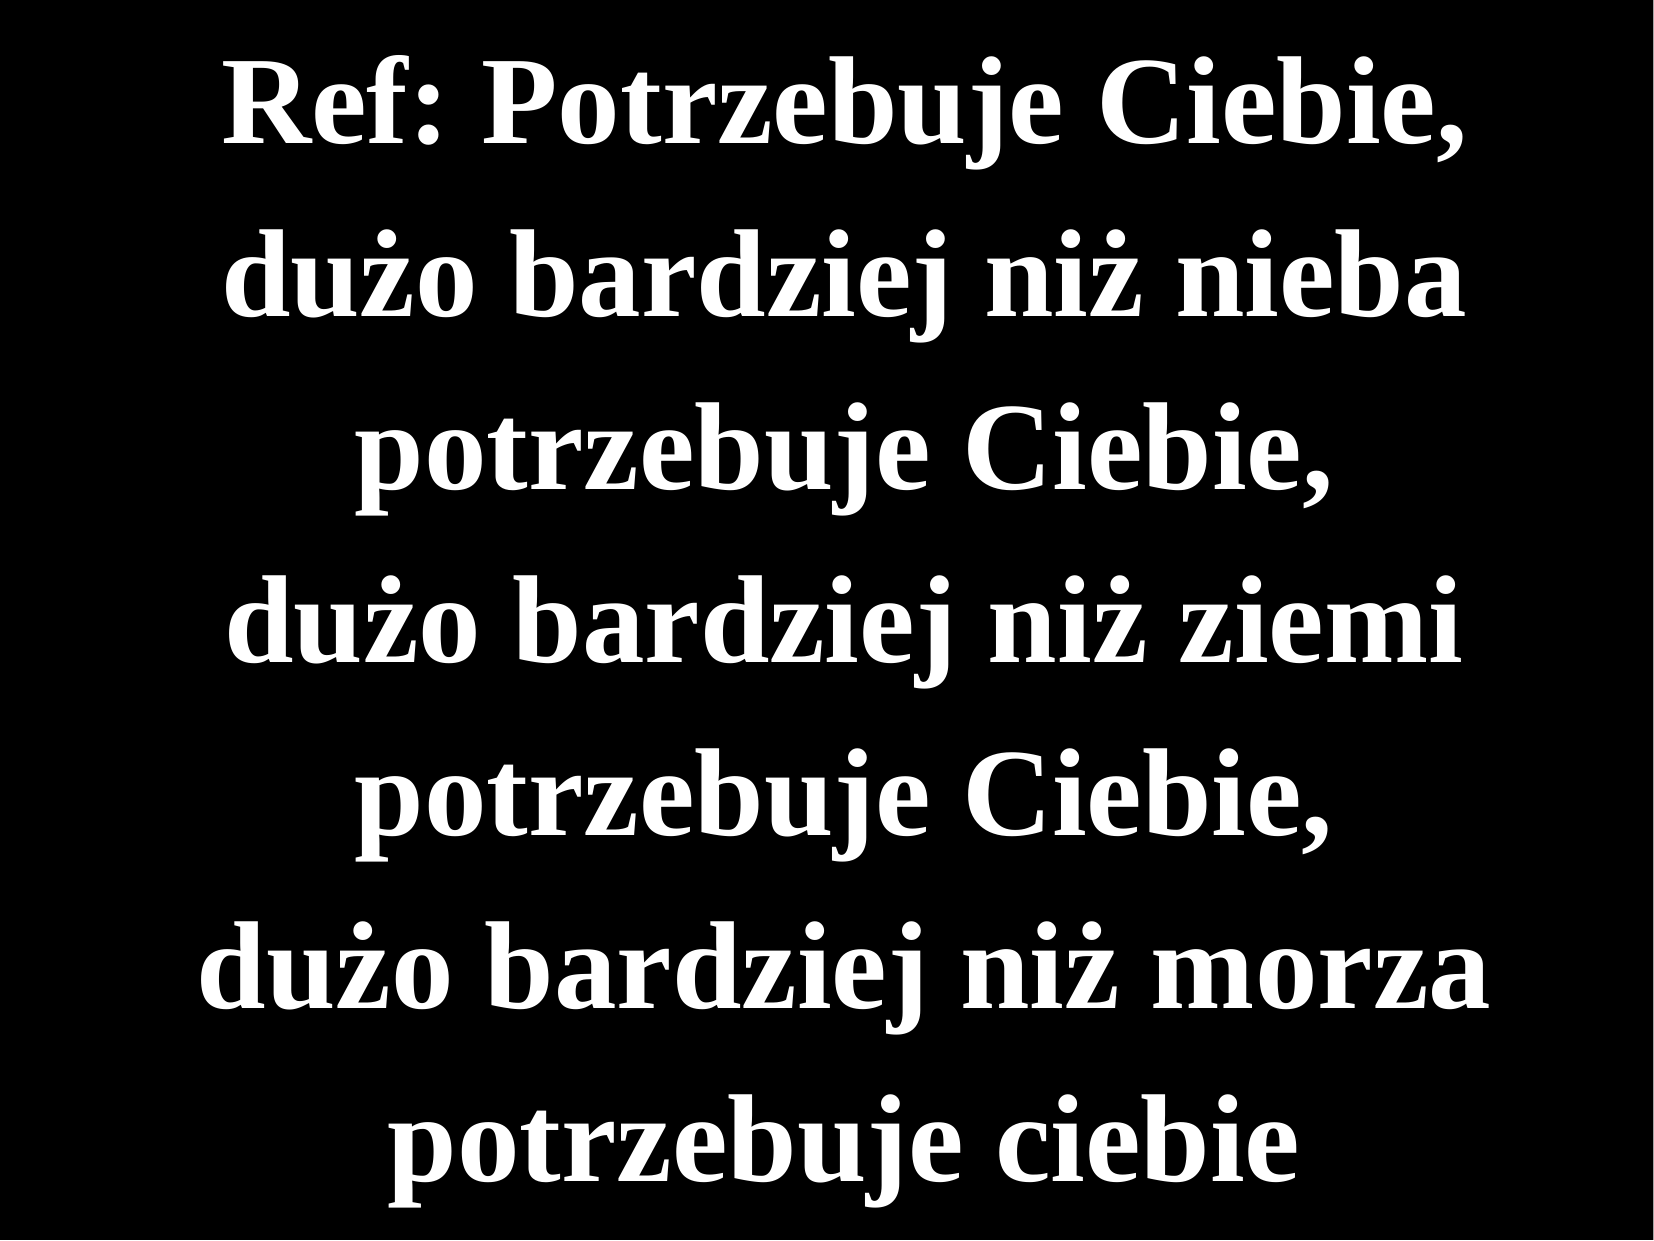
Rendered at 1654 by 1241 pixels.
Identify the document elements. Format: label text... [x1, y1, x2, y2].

subtitle Ref: Potrzebuje Ciebie, ppp dużo bardziej niż nieba ppp potrzebuje Ciebie, ppp dużo bardziej niż ziemi ppp potrzebuje Ciebie, ppp dużo bardziej niż morza ppp potrzebuje ciebie [0, 0, 1654, 1241]
